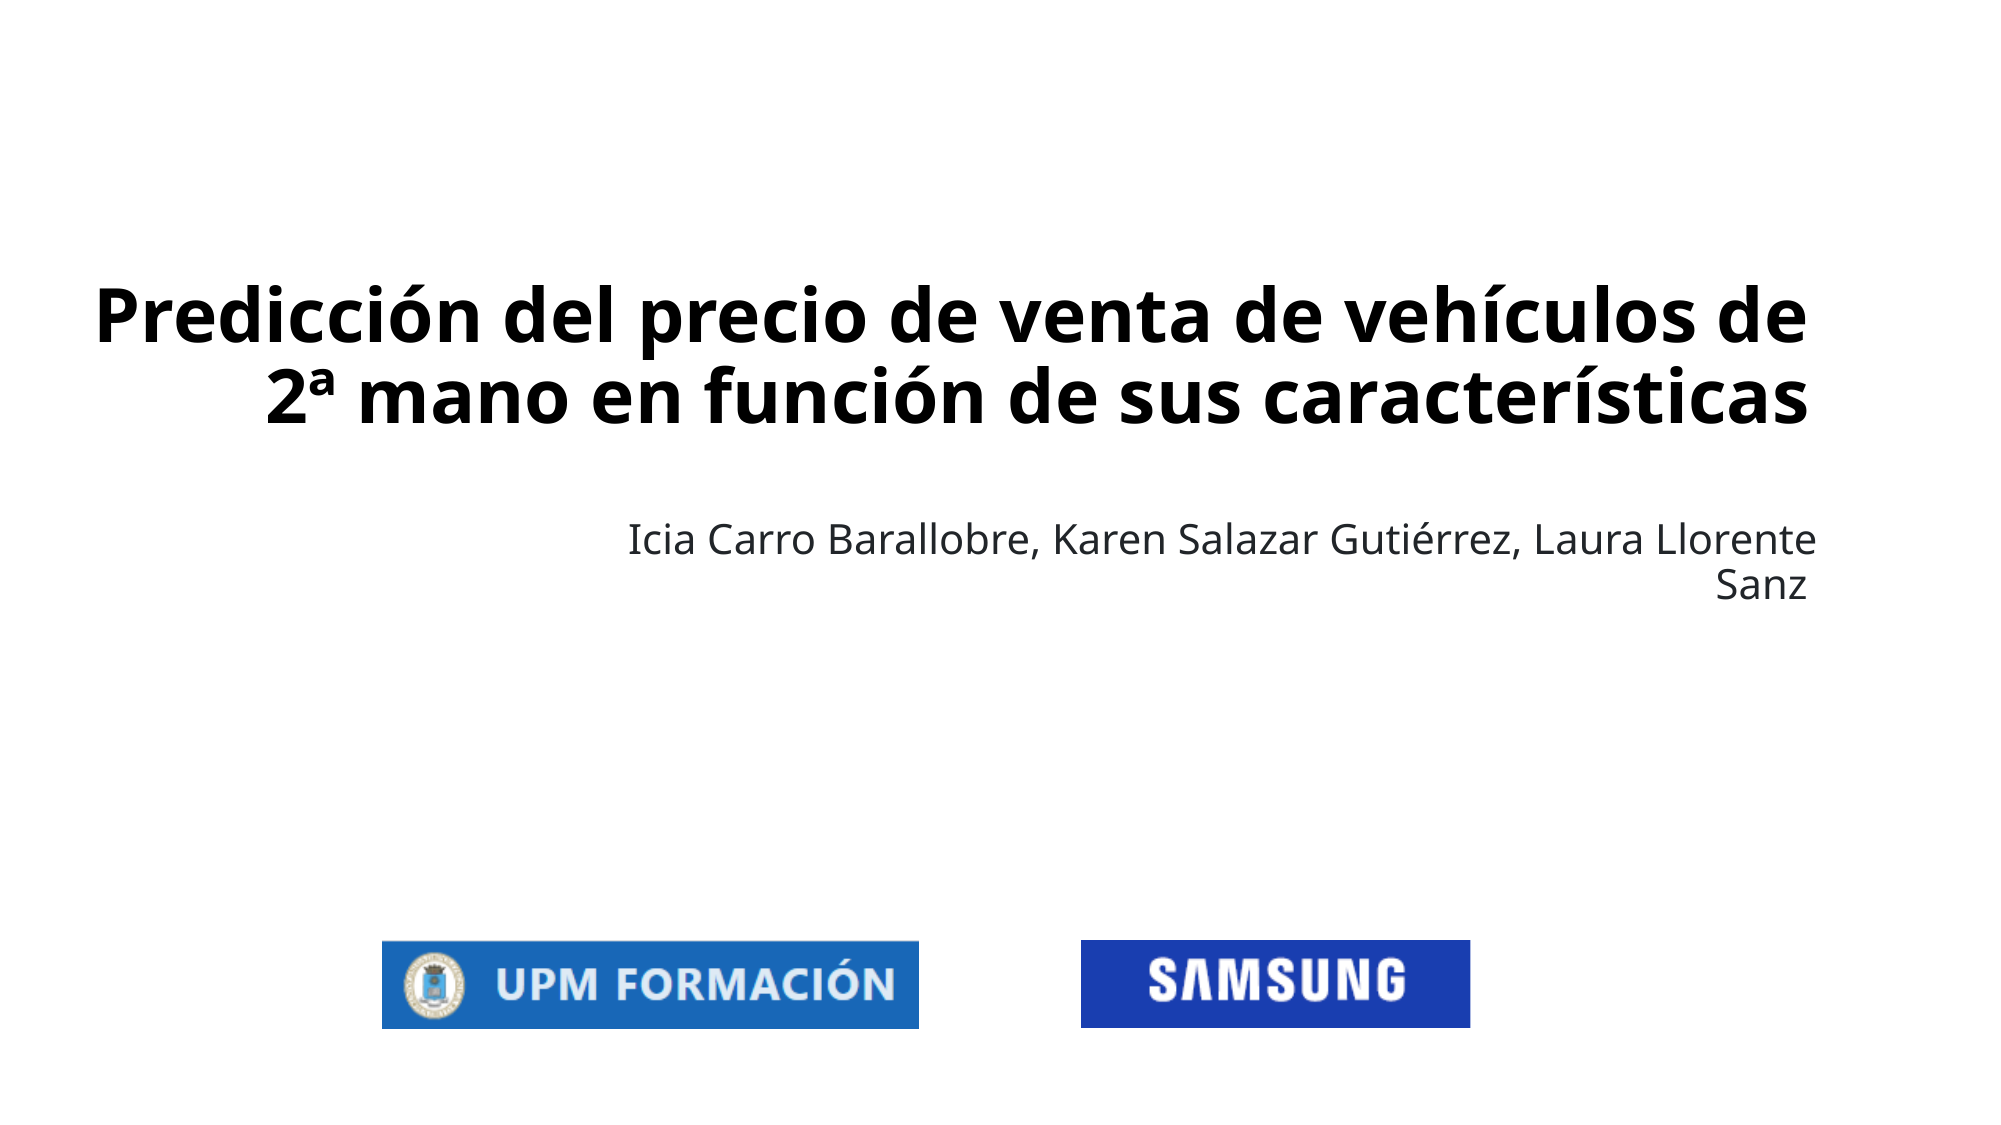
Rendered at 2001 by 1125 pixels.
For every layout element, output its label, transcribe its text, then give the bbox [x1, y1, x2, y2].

text_box Icia Carro Barallobre, Karen Salazar Gutiérrez, Laura Llorente Sanz [613, 510, 1908, 563]
picture [1081, 940, 1471, 1028]
picture [382, 941, 919, 1029]
subtitle Predicción del precio de venta de vehículos de 2ª mano en función de sus características [78, 269, 1908, 551]
